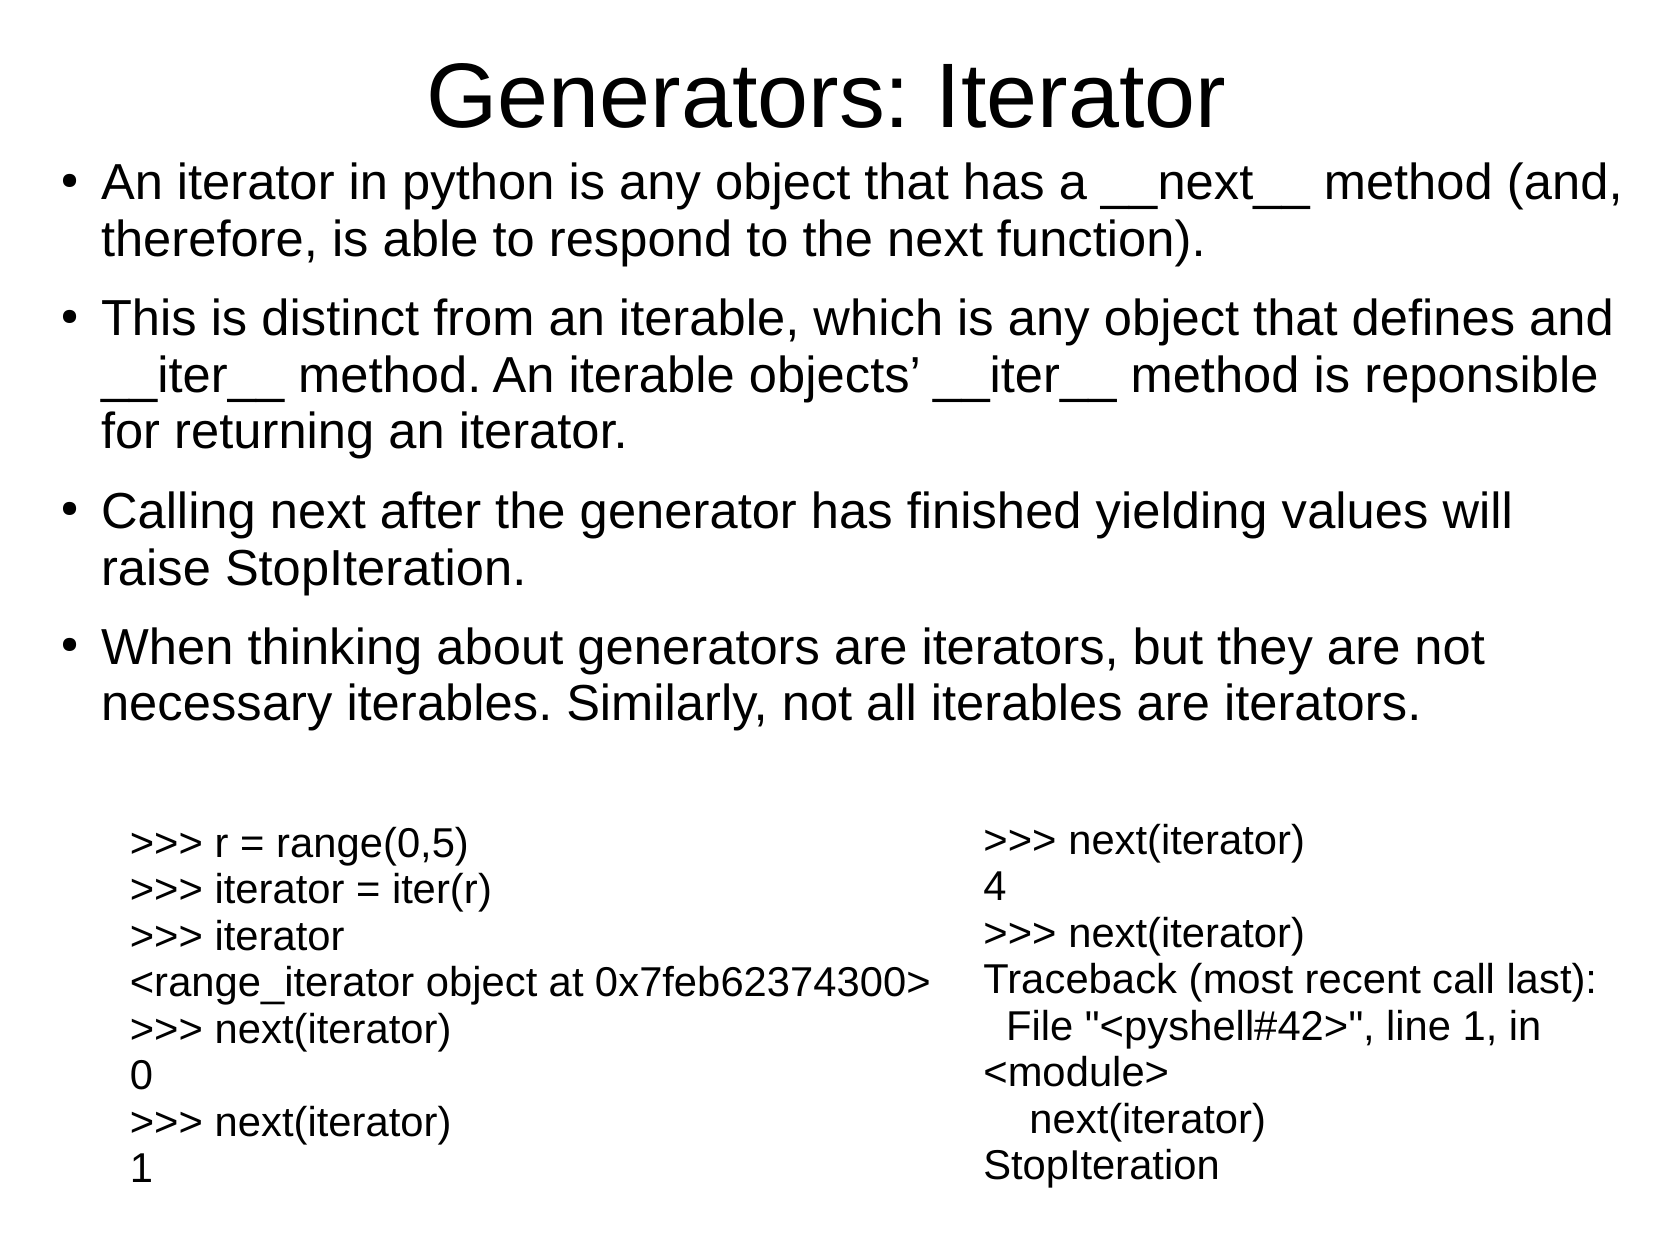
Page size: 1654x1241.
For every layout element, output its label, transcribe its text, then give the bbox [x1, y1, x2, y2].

text_box >>> next(iterator) 4 >>> next(iterator) Traceback (most recent call last): File "<pyshell#42>", line 1, in <module> next(iterator) StopIteration [968, 809, 1641, 1196]
text_box >>> r = range(0,5) >>> iterator = iter(r) >>> iterator <range_iterator object at 0x7feb62374300> >>> next(iterator) 0 >>> next(iterator) 1 [115, 812, 1087, 1217]
title Generators: Iterator [82, 44, 1571, 147]
list An iterator in python is any object that has a __next__ method (and, therefore, is able to respond to the next function). This is distinct from an iterable, which is any object that defines and __iter__ method. An iterable objects’ __iter__ method is reponsible for returning an iterator. Calling next after the generator has finished yielding values will raise StopIteration. When thinking about generators are iterators, but they are not necessary iterables. Similarly, not all iterables are iterators. [47, 153, 1630, 736]
